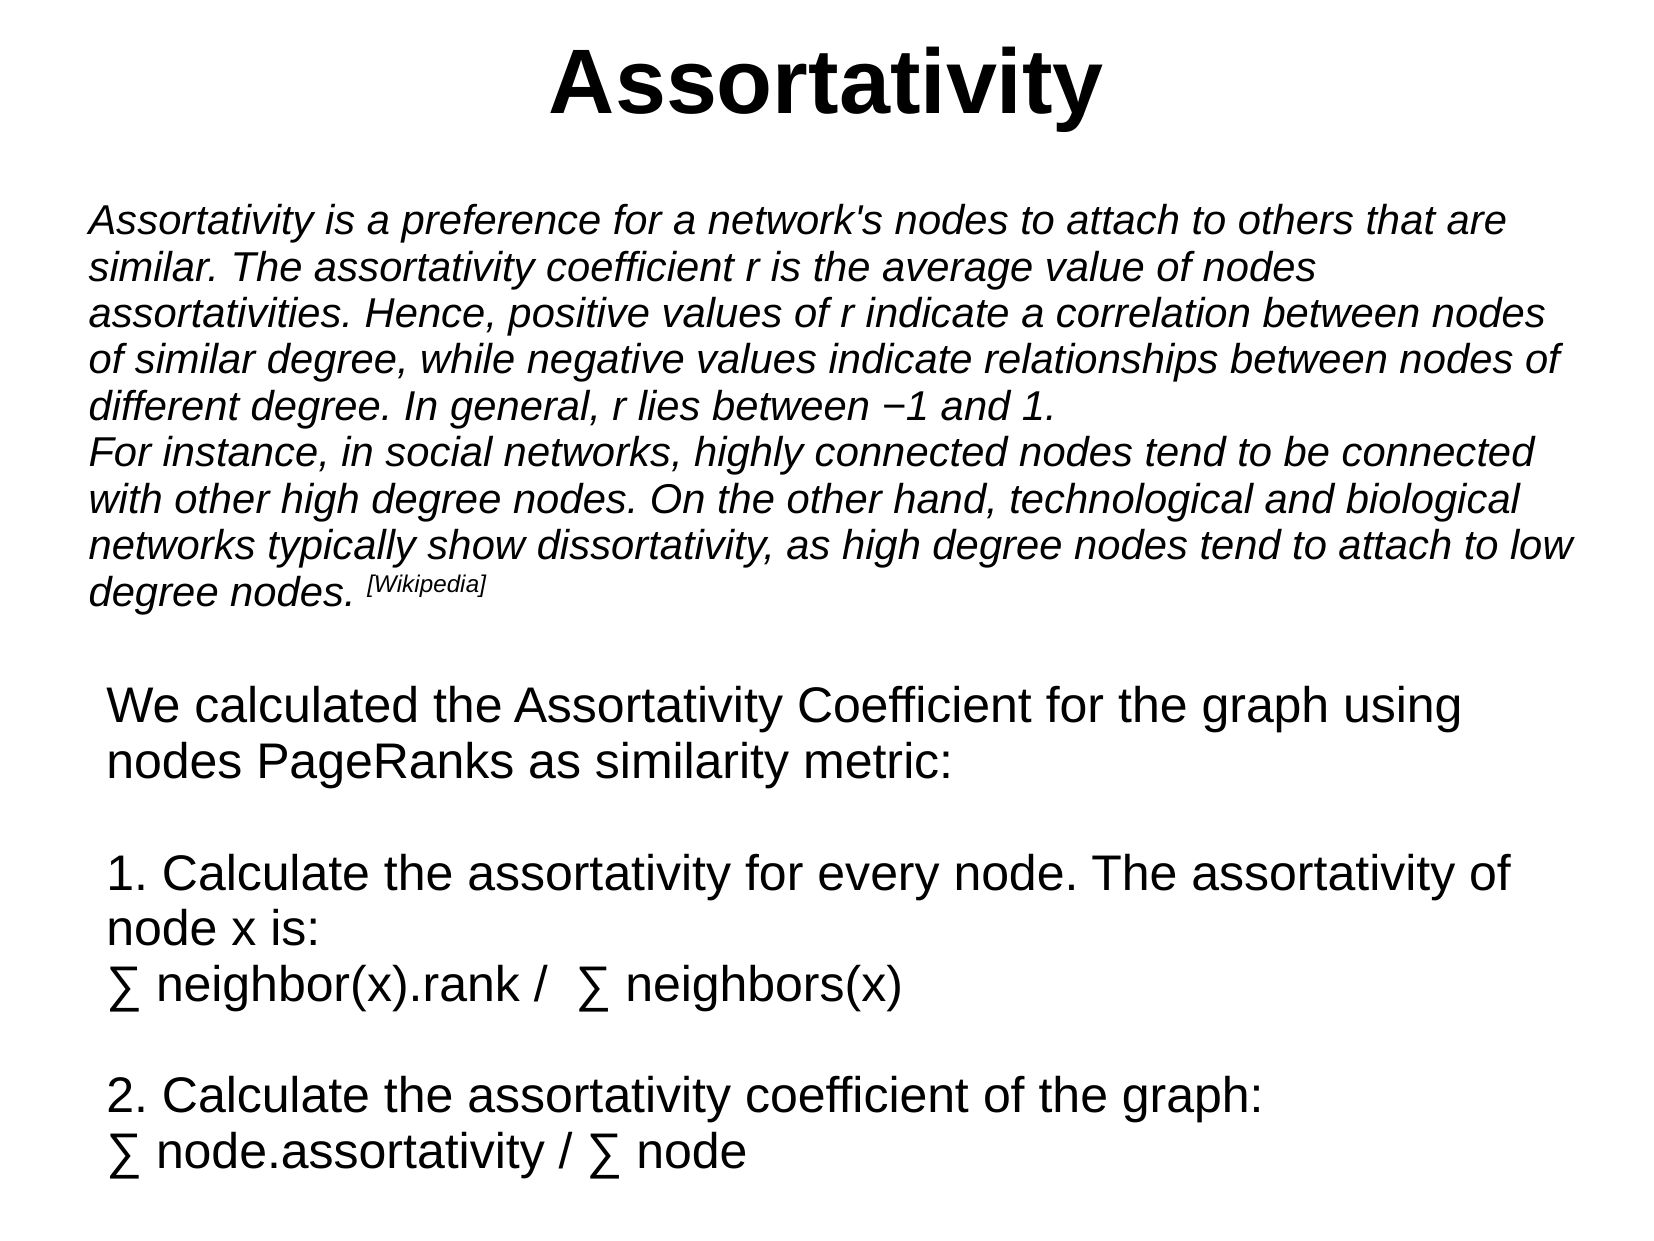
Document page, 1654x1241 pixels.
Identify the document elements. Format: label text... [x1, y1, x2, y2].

subtitle Assortativity is a preference for a network's nodes to attach to others that are similar. The assortativity coefficient r is the average value of nodes assortativities. Hence, positive values of r indicate a correlation between nodes of similar degree, while negative values indicate relationships between nodes of different degree. In general, r lies between −1 and 1. For instance, in social networks, highly connected nodes tend to be connected with other high degree nodes. On the other hand, technological and biological networks typically show dissortativity, as high degree nodes tend to attach to low degree nodes. [Wikipedia] [88, 156, 1577, 656]
text_box We calculated the Assortativity Coefficient for the graph using nodes PageRanks as similarity metric: 1. Calculate the assortativity for every node. The assortativity of node x is: ∑ neighbor(x).rank / ∑ neighbors(x) 2. Calculate the assortativity coefficient of the graph: ∑ node.assortativity / ∑ node [106, 621, 1595, 1241]
title Assortativity [82, 0, 1571, 186]
